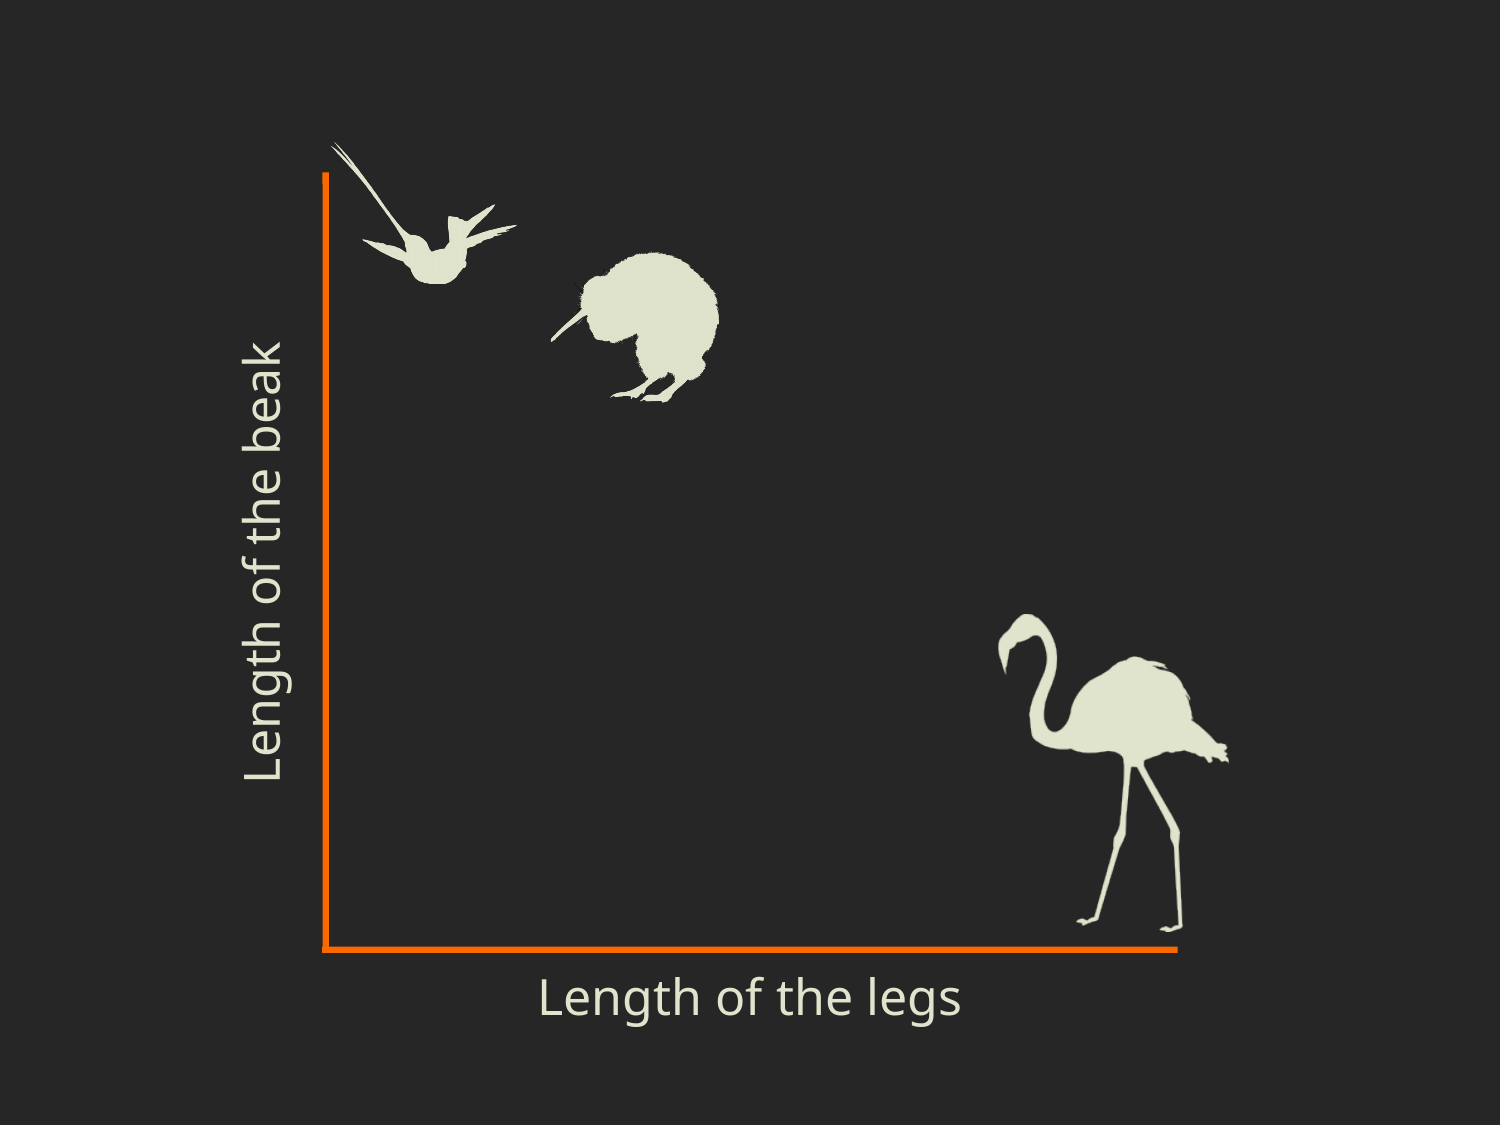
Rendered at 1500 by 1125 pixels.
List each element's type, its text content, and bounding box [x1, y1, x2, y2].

picture [330, 142, 517, 284]
picture [998, 614, 1229, 932]
text_box Length of the beak [222, 326, 298, 799]
picture [550, 251, 719, 403]
text_box Length of the legs [522, 958, 978, 1034]
